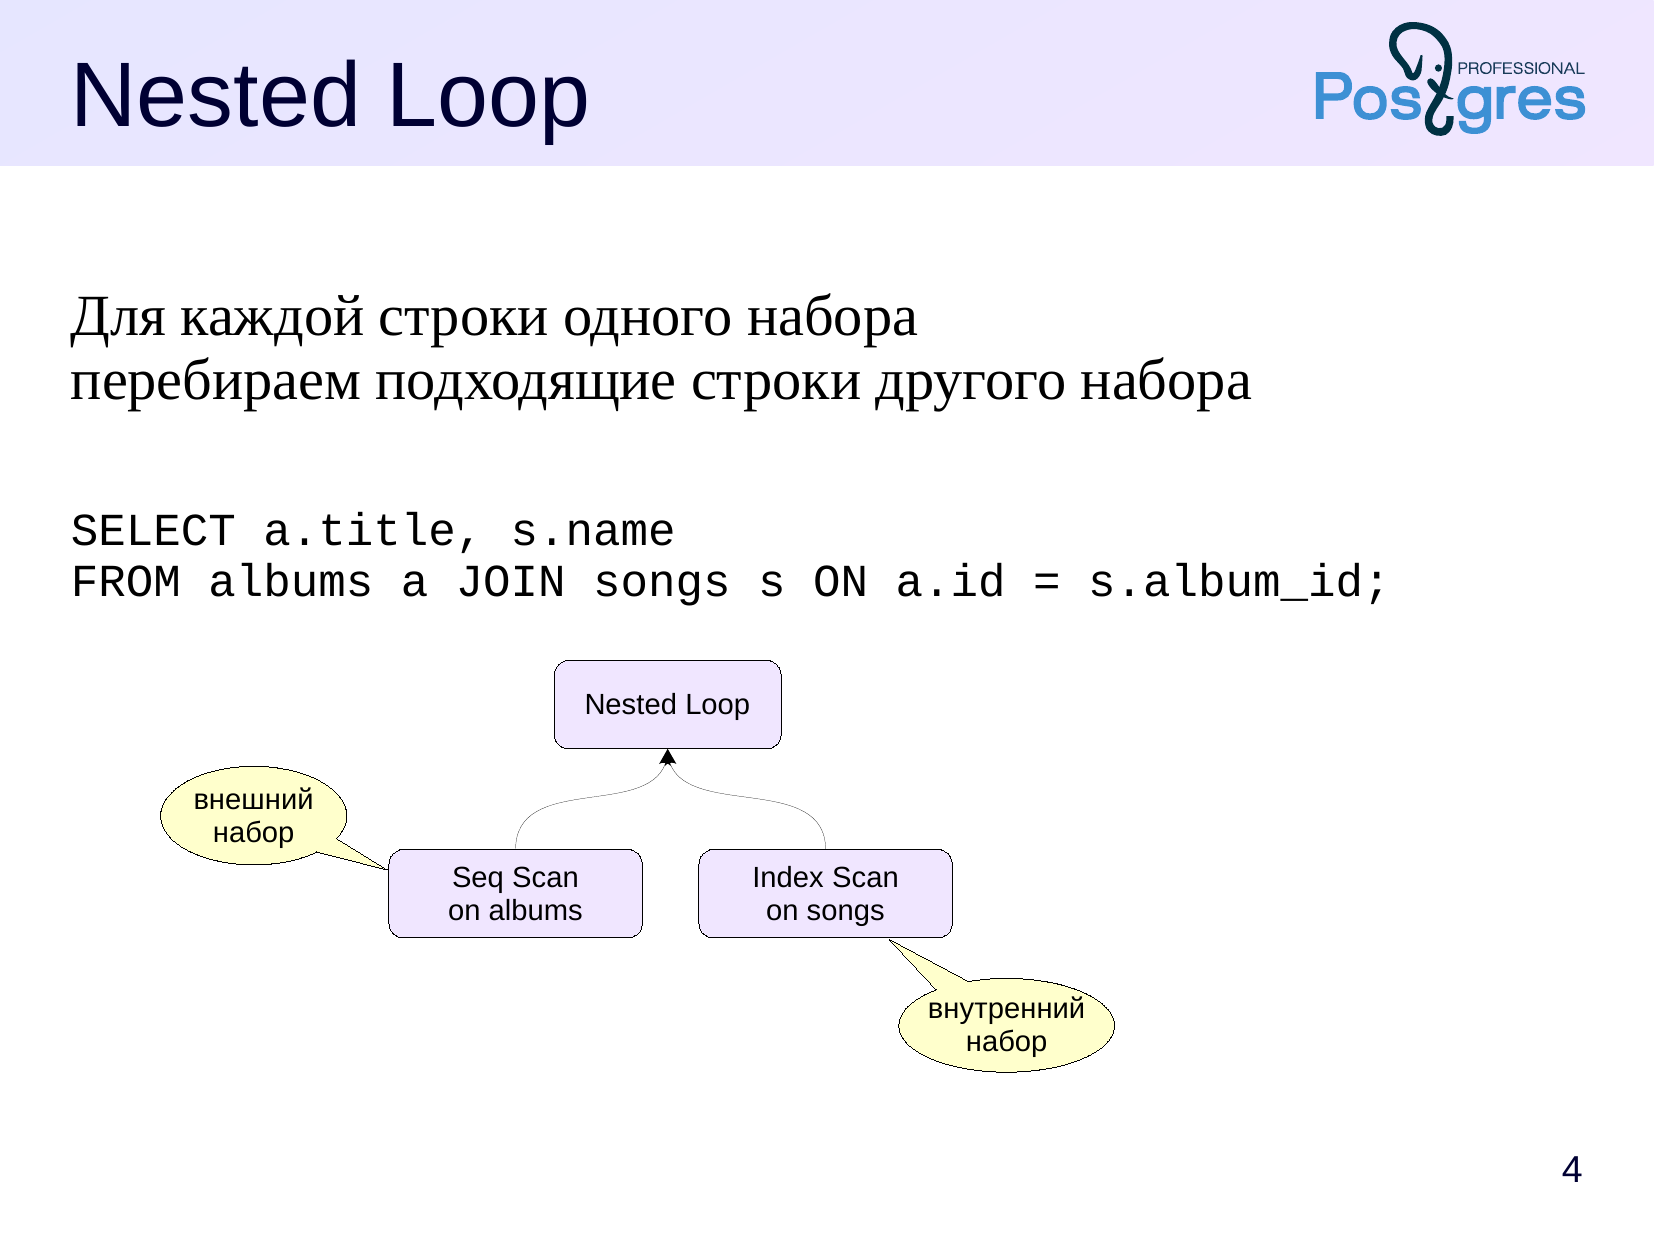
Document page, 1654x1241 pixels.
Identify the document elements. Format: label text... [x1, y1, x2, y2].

text_box внутренний набор [889, 939, 1115, 1073]
text_box Index Scan on songs [698, 849, 953, 938]
title Nested Loop [70, 43, 1261, 151]
text_box Seq Scan on albums [388, 849, 643, 938]
list Для каждой строки одного набора перебираем подходящие строки другого набора SELECT a.title, s.name FROM albums a JOIN songs s ON a.id = s.album_id; [70, 283, 1583, 1141]
text_box внешний набор [160, 766, 388, 870]
text_box Nested Loop [554, 660, 782, 749]
